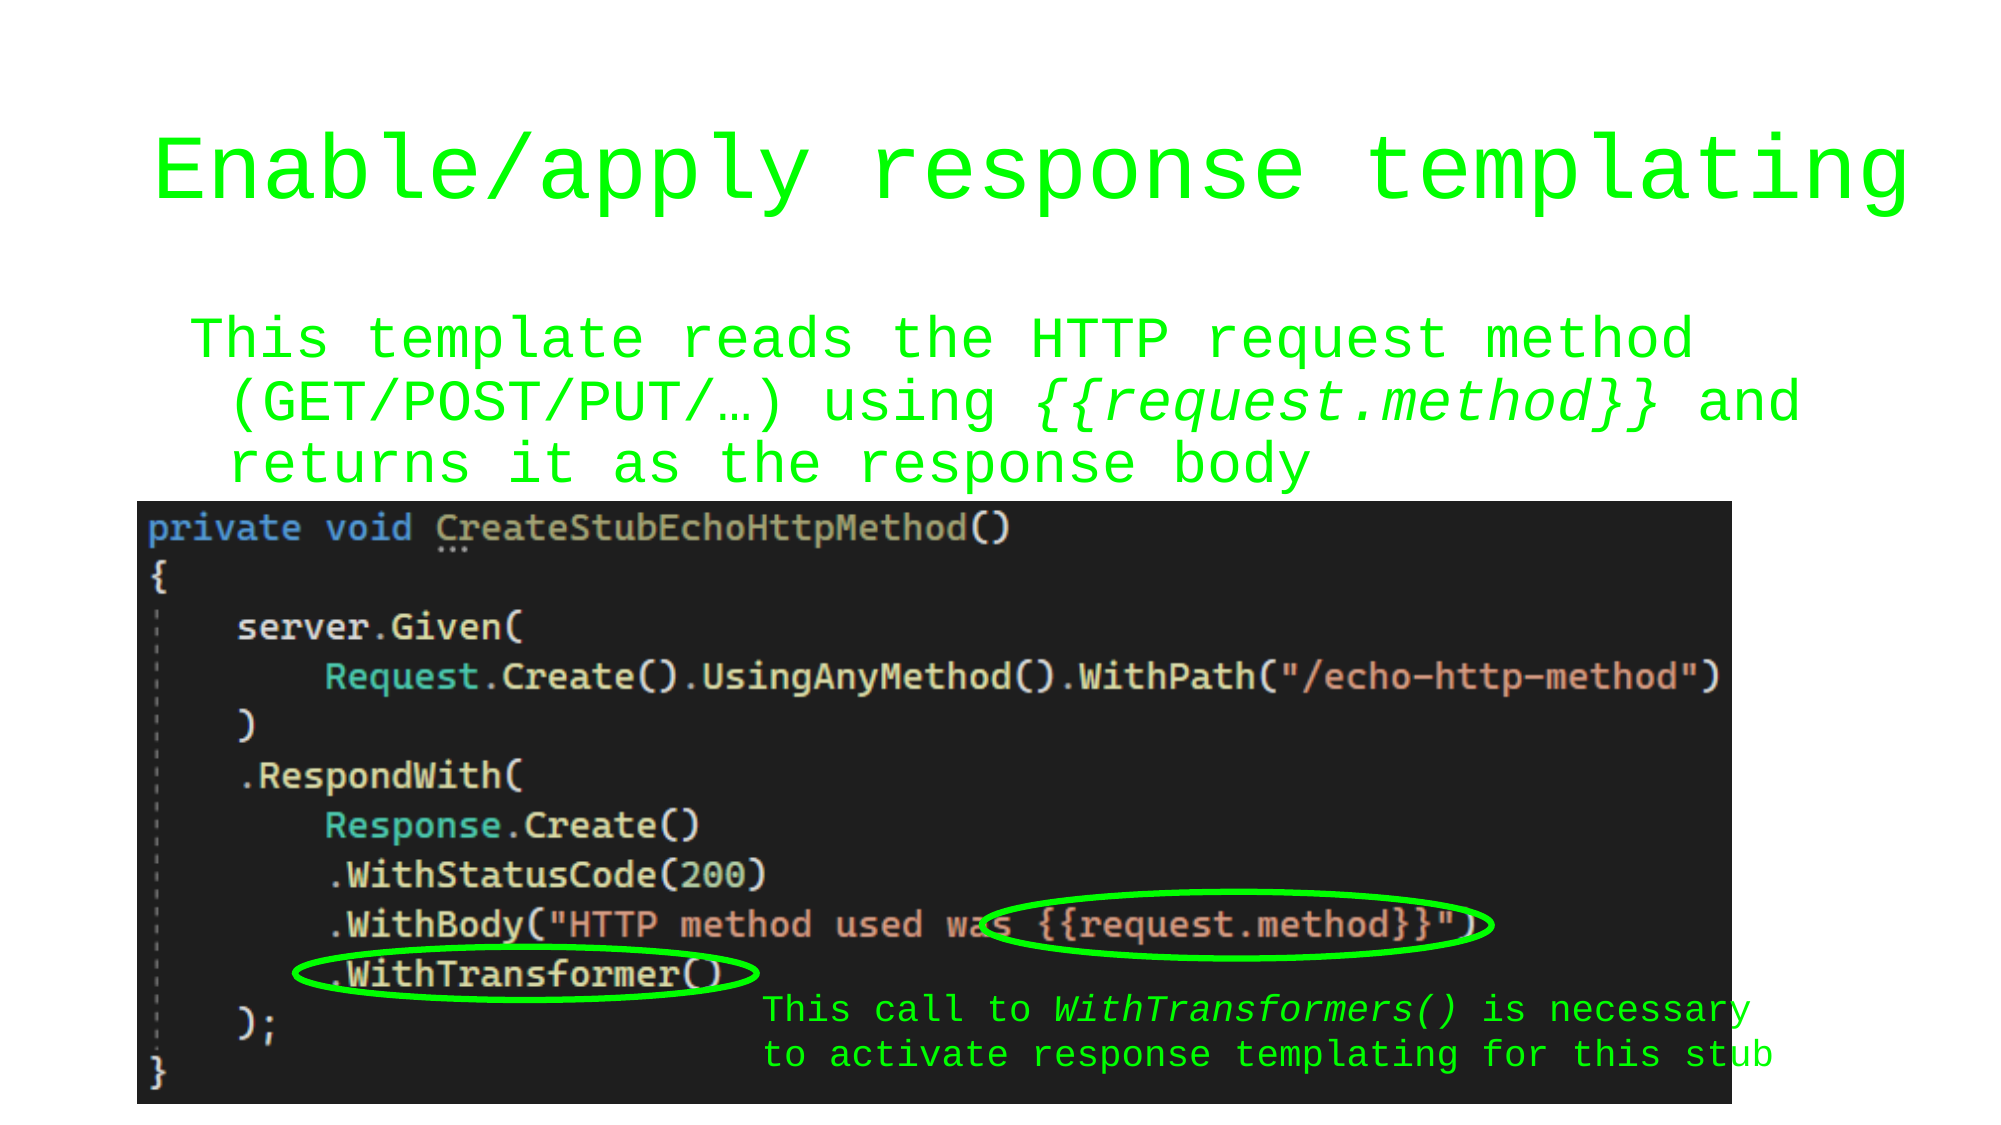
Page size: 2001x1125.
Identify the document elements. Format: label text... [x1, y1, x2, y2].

list This template reads the HTTP request method (GET/POST/PUT/…) using {{request.method}} and returns it as the response body [137, 299, 1966, 1014]
title Enable/apply response templating [137, 59, 1951, 278]
text_box This call to WithTransformers() is necessary to activate response templating for this stub [746, 976, 1797, 1083]
picture [137, 1014, 1732, 1104]
list This template reads the HTTP request method (GET/POST/PUT/…) using {{request.method}} and returns it as the response body [299, 950, 753, 996]
